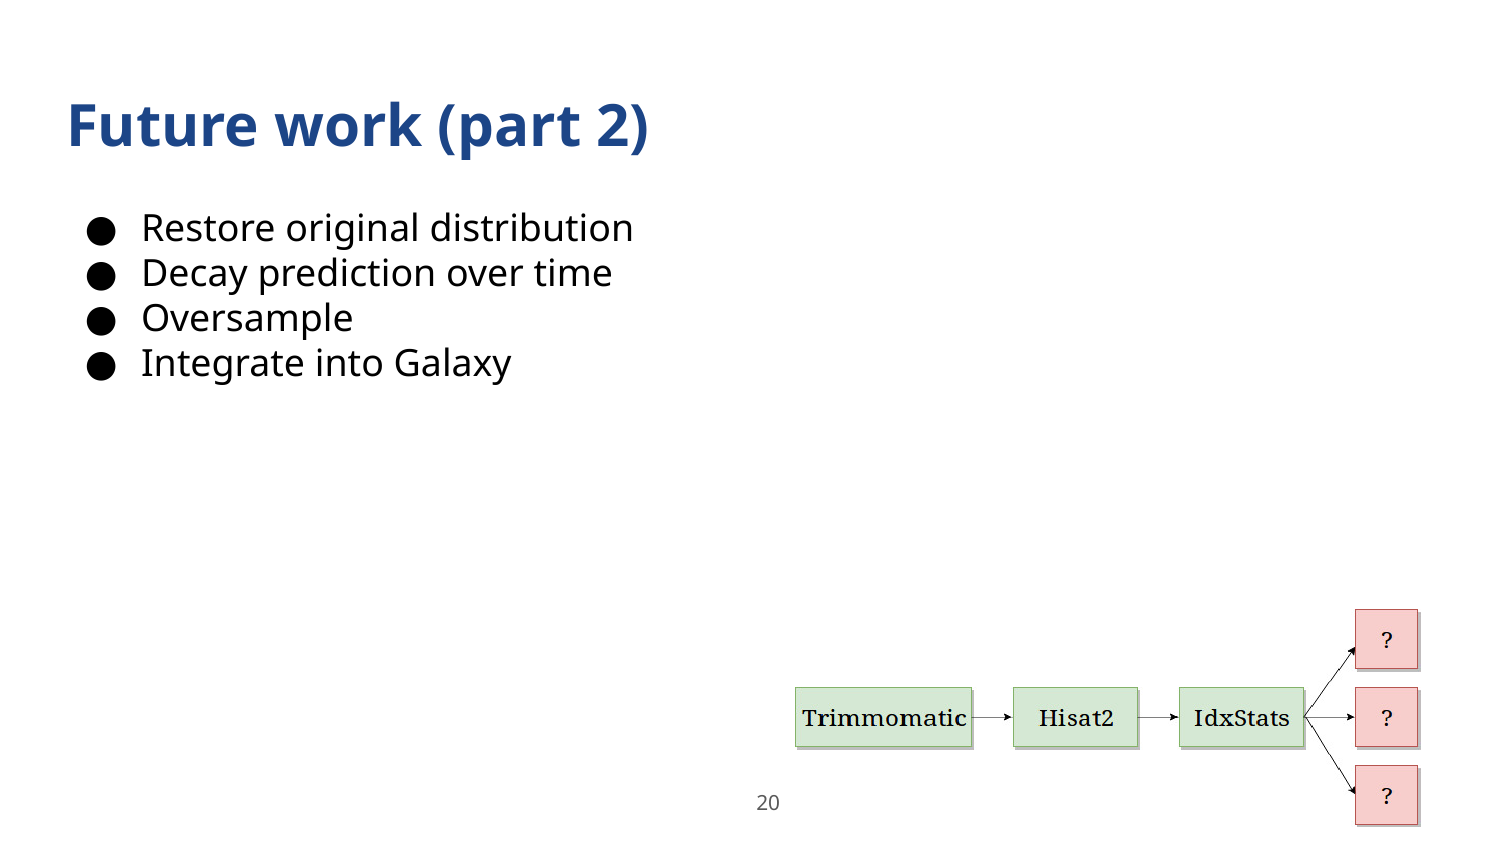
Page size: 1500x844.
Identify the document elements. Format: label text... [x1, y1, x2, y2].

title Future work (part 2) [51, 72, 1449, 167]
list Restore original distribution Decay prediction over time Oversample Integrate into Galaxy [51, 189, 1449, 750]
picture [795, 609, 1421, 827]
slide_number <number> [705, 771, 795, 837]
